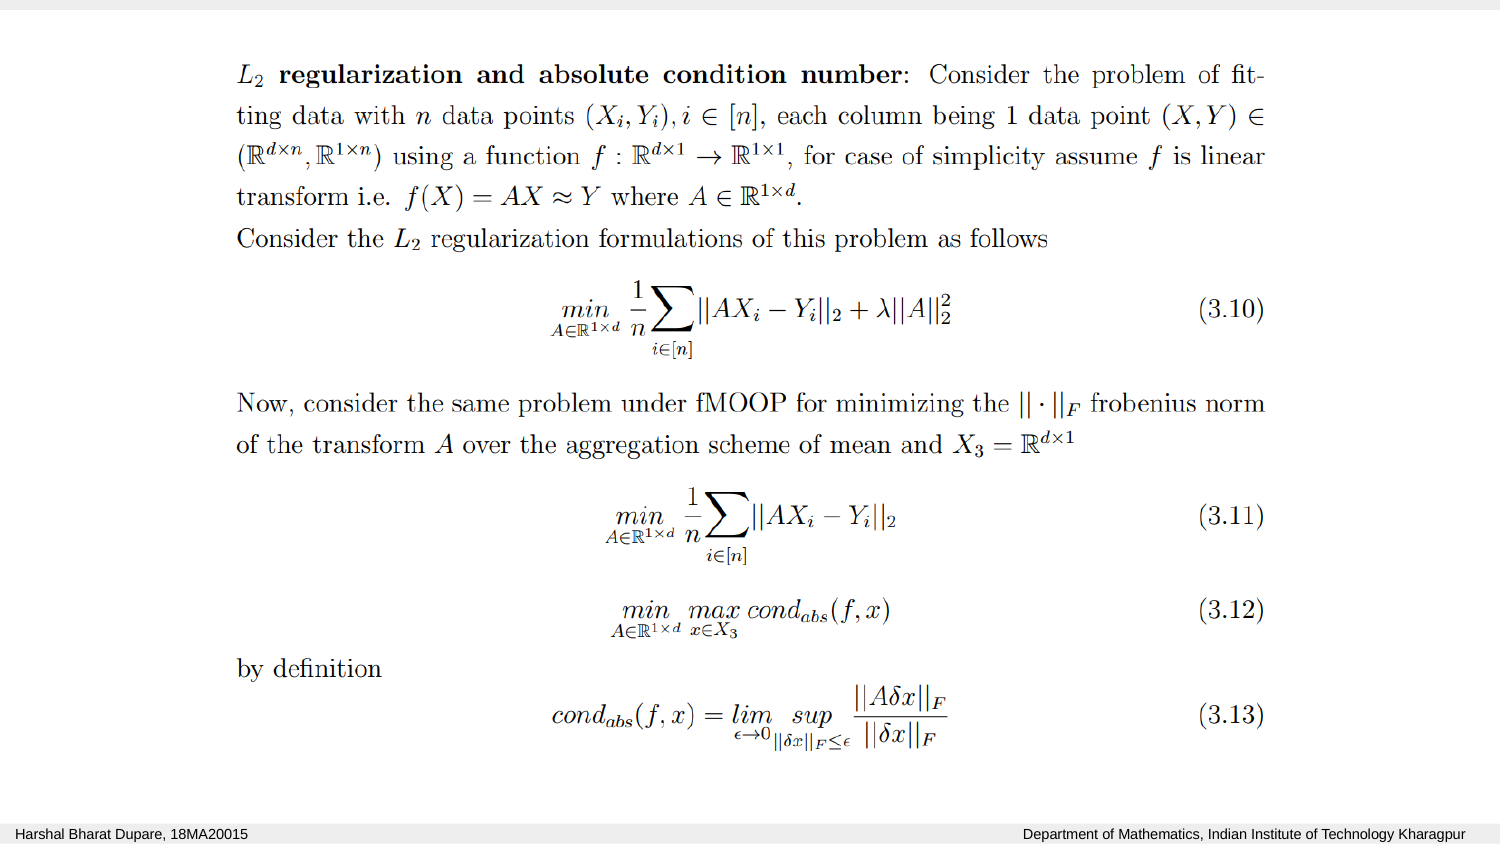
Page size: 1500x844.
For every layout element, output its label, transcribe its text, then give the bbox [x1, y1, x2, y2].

text_box Harshal Bharat Dupare, 18MA20015 Department of Mathematics, Indian Institute of Technology Kharagpur [0, 823, 1500, 844]
picture [156, 30, 1344, 765]
text_box [0, 0, 1500, 10]
